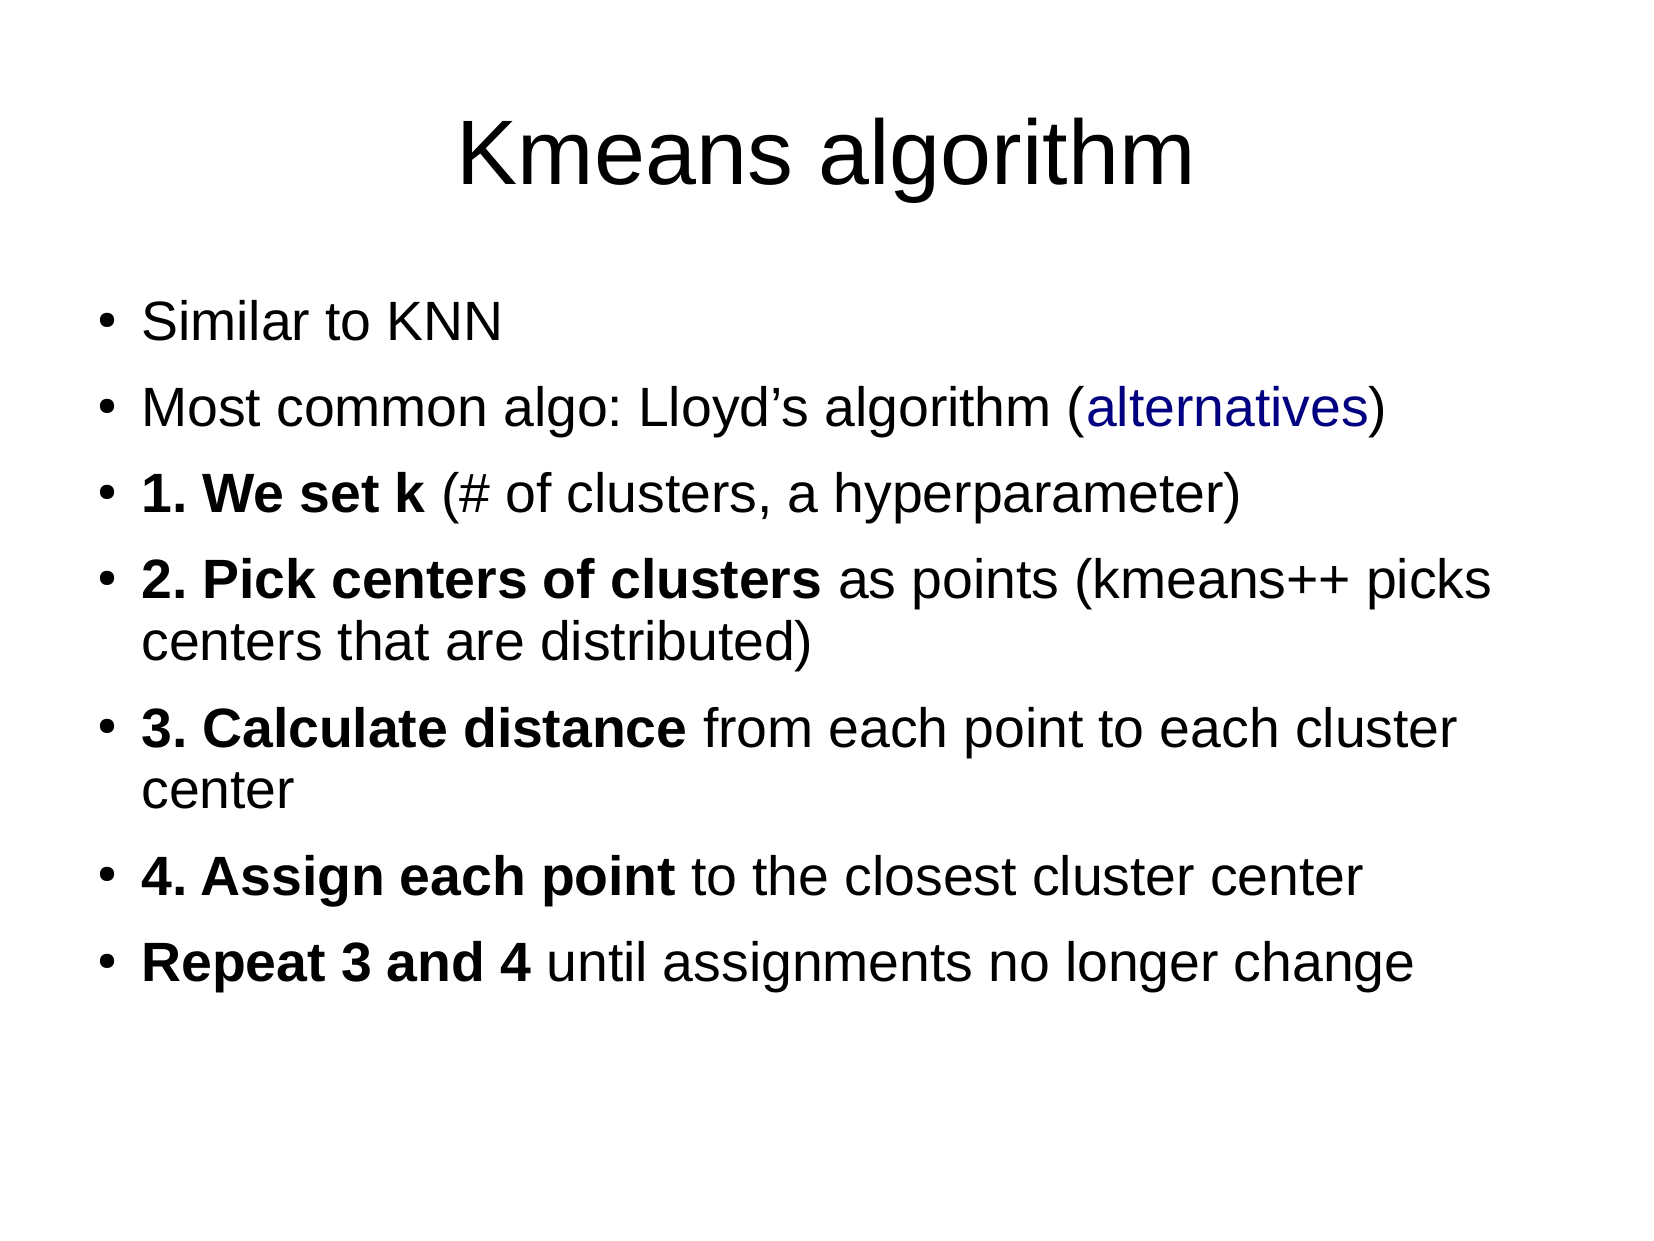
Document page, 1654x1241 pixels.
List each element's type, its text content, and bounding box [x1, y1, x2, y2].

title Kmeans algorithm [82, 49, 1571, 257]
list Similar to KNN Most common algo: Lloyd’s algorithm (alternatives) 1. We set k (# of clusters, a hyperparameter) 2. Pick centers of clusters as points (kmeans++ picks centers that are distributed) 3. Calculate distance from each point to each cluster center 4. Assign each point to the closest cluster center Repeat 3 and 4 until assignments no longer change [82, 290, 1571, 1010]
